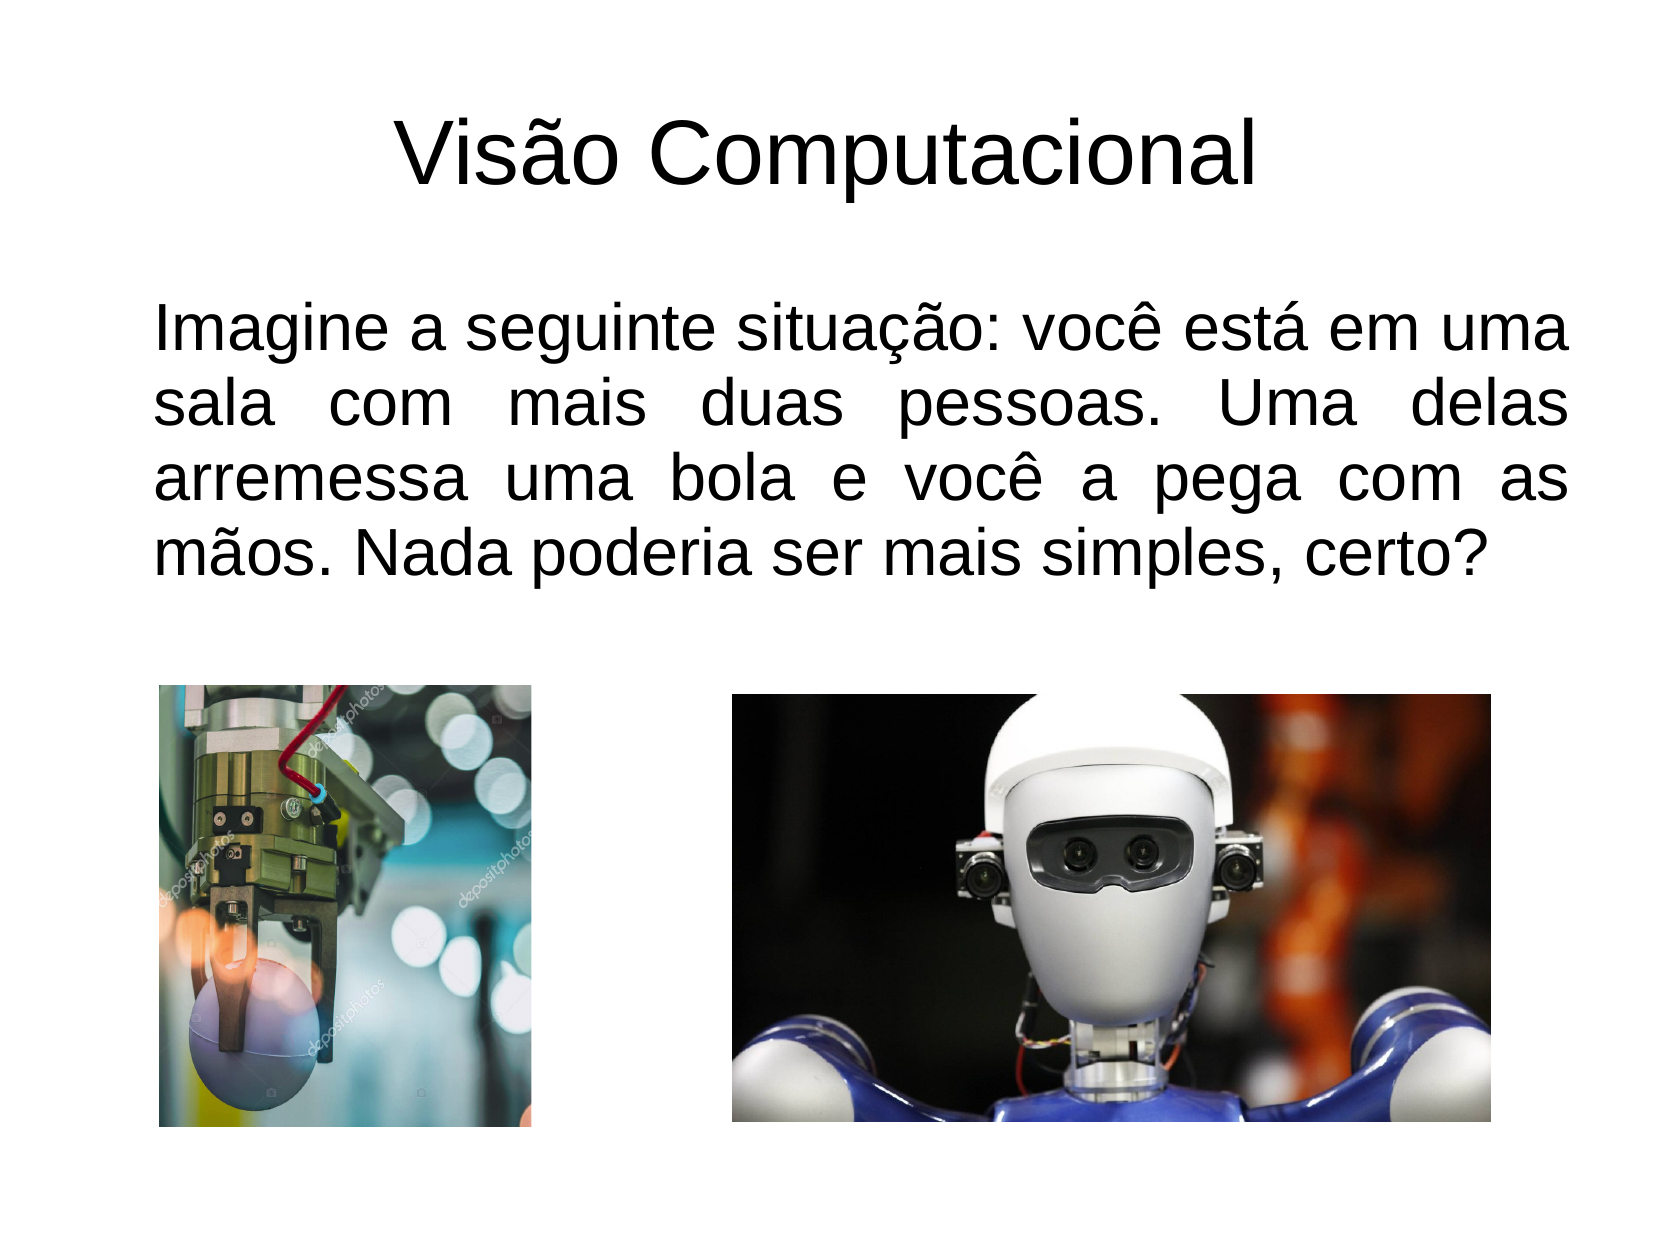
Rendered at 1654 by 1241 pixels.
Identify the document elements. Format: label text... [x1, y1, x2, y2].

picture [159, 685, 532, 1127]
list Imagine a seguinte situação: você está em uma sala com mais duas pessoas. Uma delas arremessa uma bola e você a pega com as mãos. Nada poderia ser mais simples, certo? [82, 290, 1571, 634]
picture [732, 694, 1491, 1123]
title Visão Computacional [82, 49, 1571, 257]
